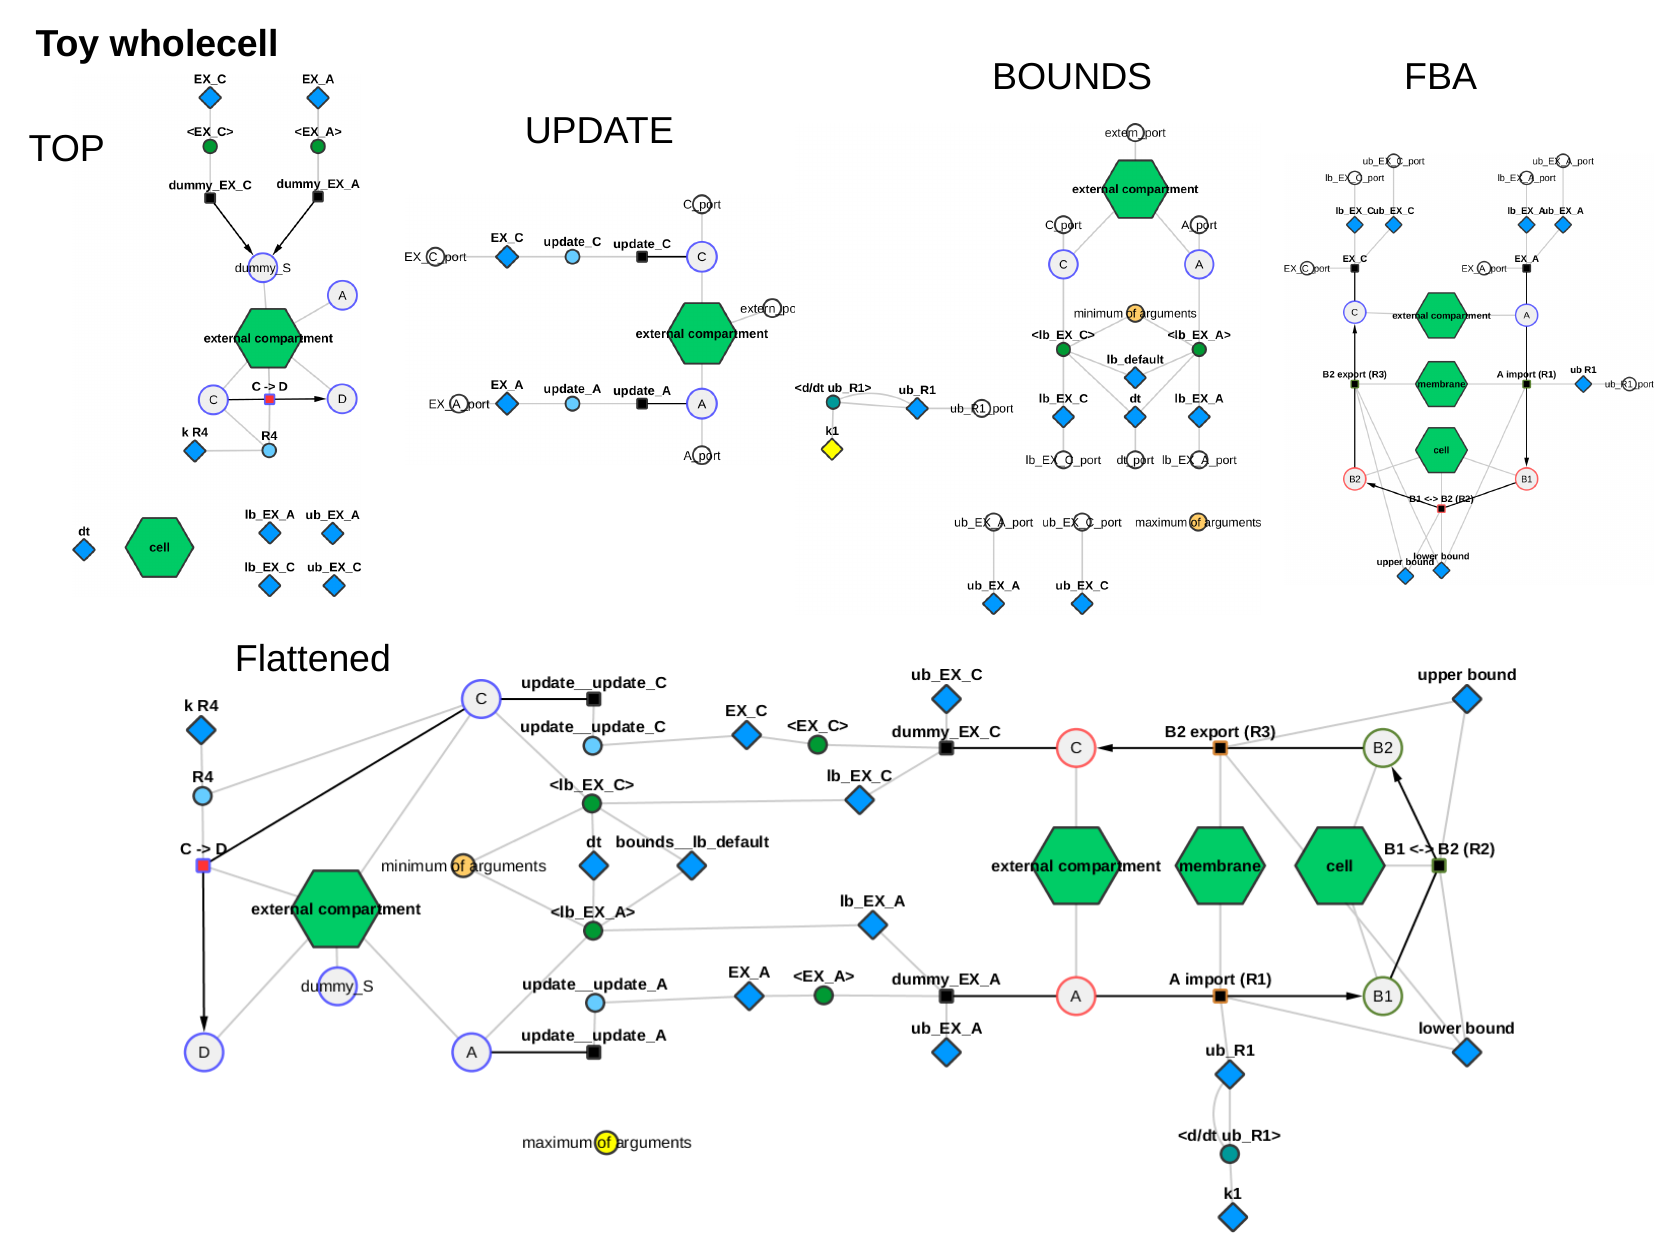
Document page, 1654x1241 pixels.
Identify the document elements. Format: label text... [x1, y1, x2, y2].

picture [1284, 153, 1654, 586]
text_box Toy wholecell [20, 15, 294, 73]
text_box TOP [13, 120, 121, 177]
picture [180, 668, 1516, 1233]
text_box BOUNDS [977, 48, 1168, 106]
text_box UPDATE [510, 101, 689, 159]
text_box Flattened [220, 630, 436, 729]
picture [72, 74, 361, 597]
picture [405, 123, 1261, 616]
text_box FBA [1389, 48, 1492, 106]
